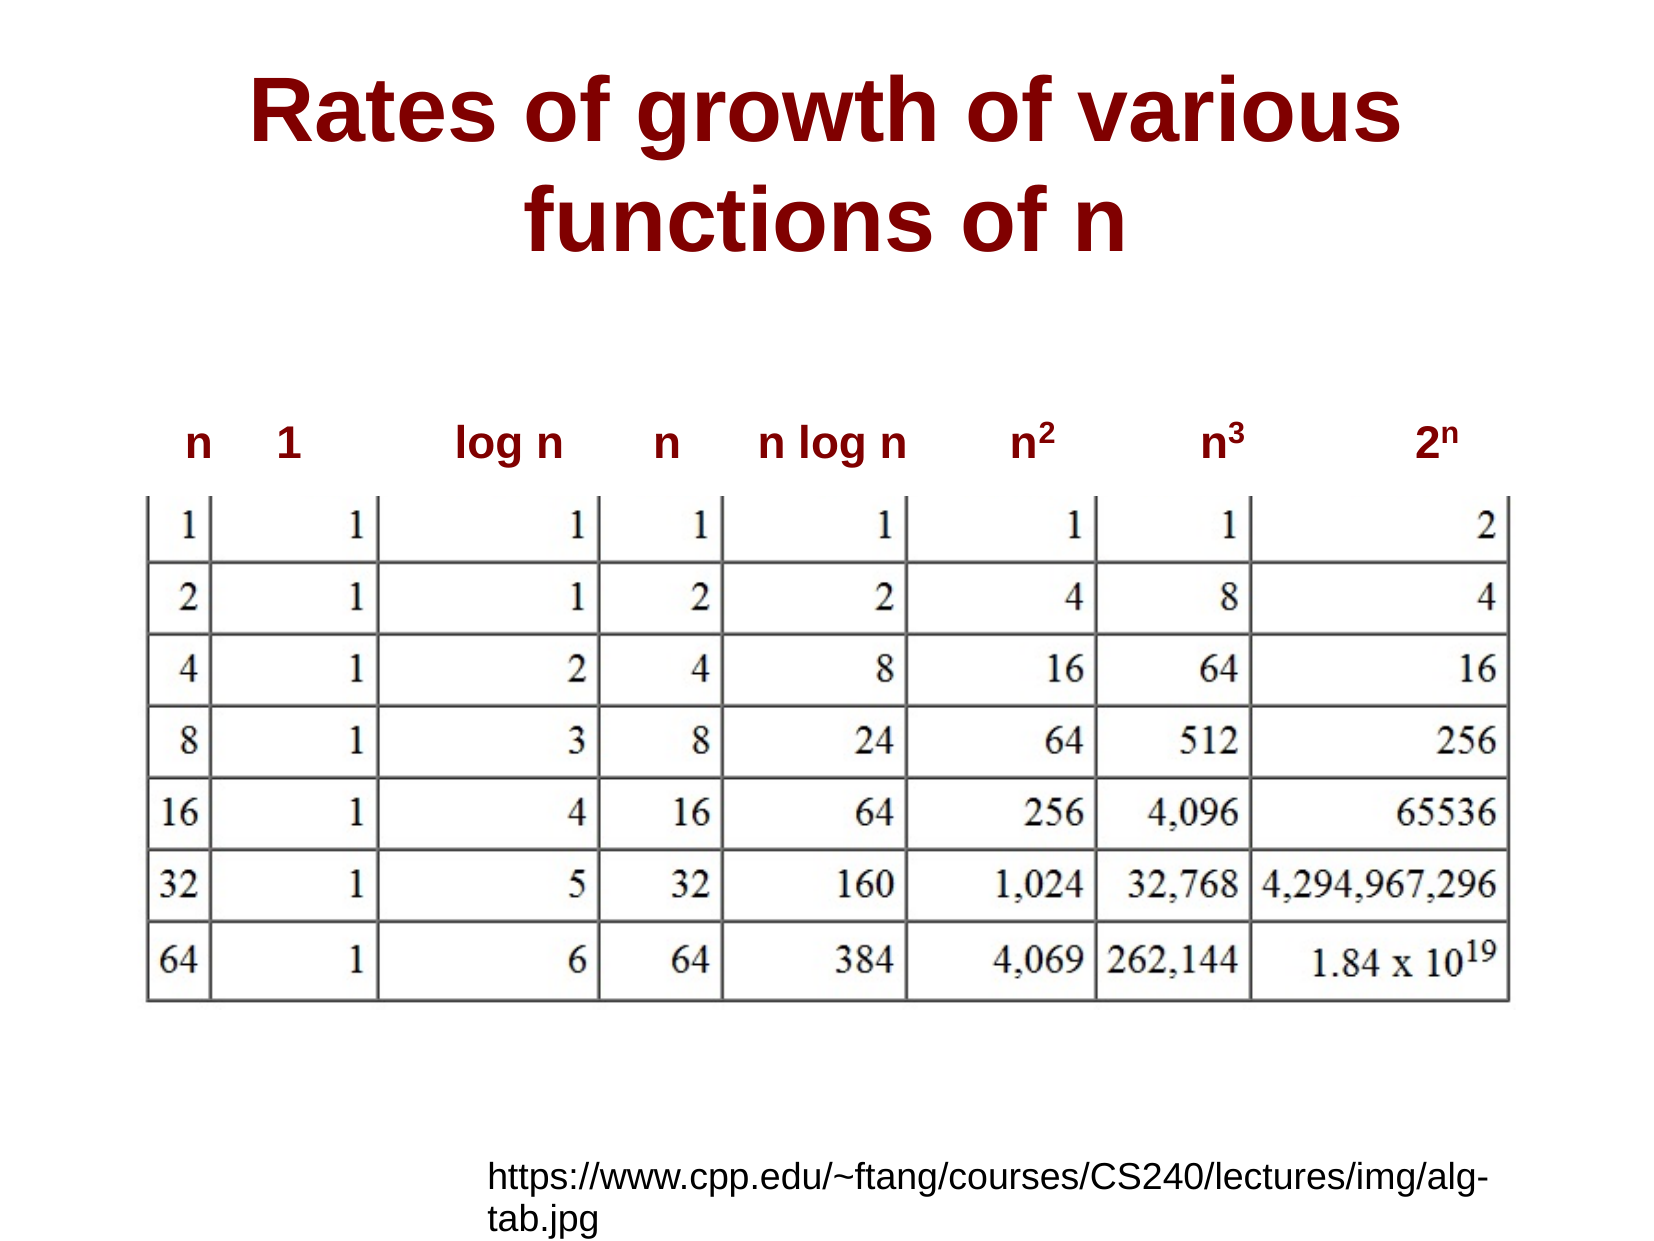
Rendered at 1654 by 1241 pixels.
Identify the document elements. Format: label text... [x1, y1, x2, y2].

picture [137, 496, 1516, 1010]
title Rates of growth of various functions of n [82, 49, 1571, 257]
text_box https://www.cpp.edu/~ftang/courses/CS240/lectures/img/alg-tab.jpg [472, 1147, 1617, 1205]
text_box n 1 log n n n log n n2 n3 2n [106, 366, 1501, 497]
